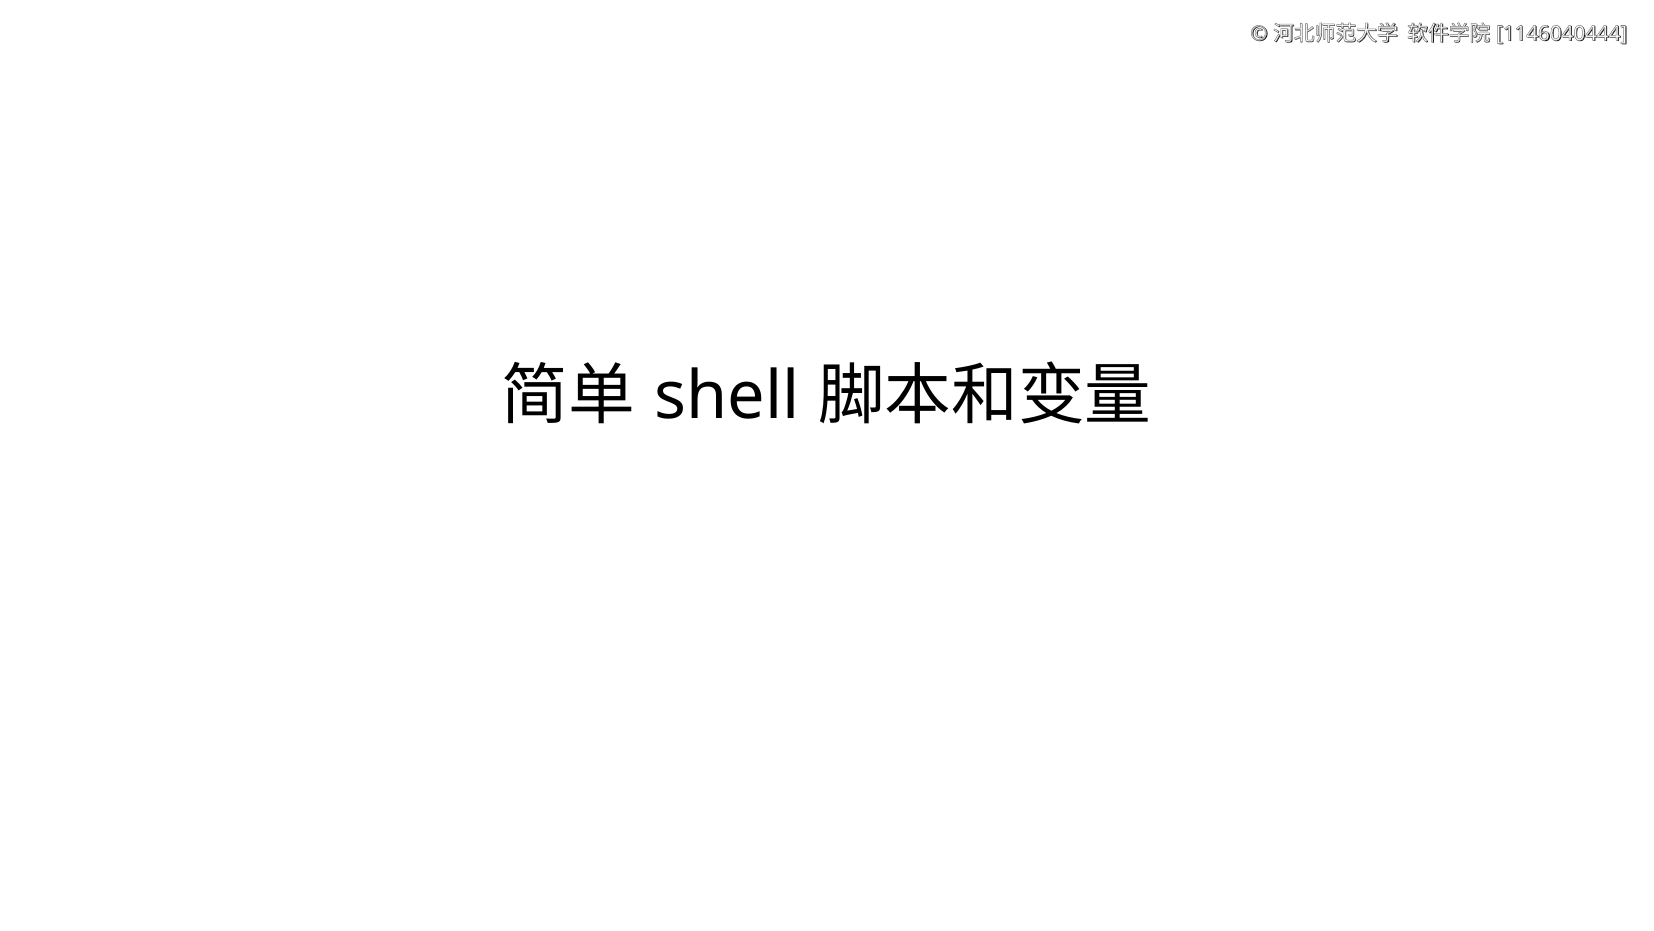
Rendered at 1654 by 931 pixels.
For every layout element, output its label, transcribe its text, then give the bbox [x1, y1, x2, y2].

subtitle 简单shell脚本和变量 [82, 37, 1571, 742]
